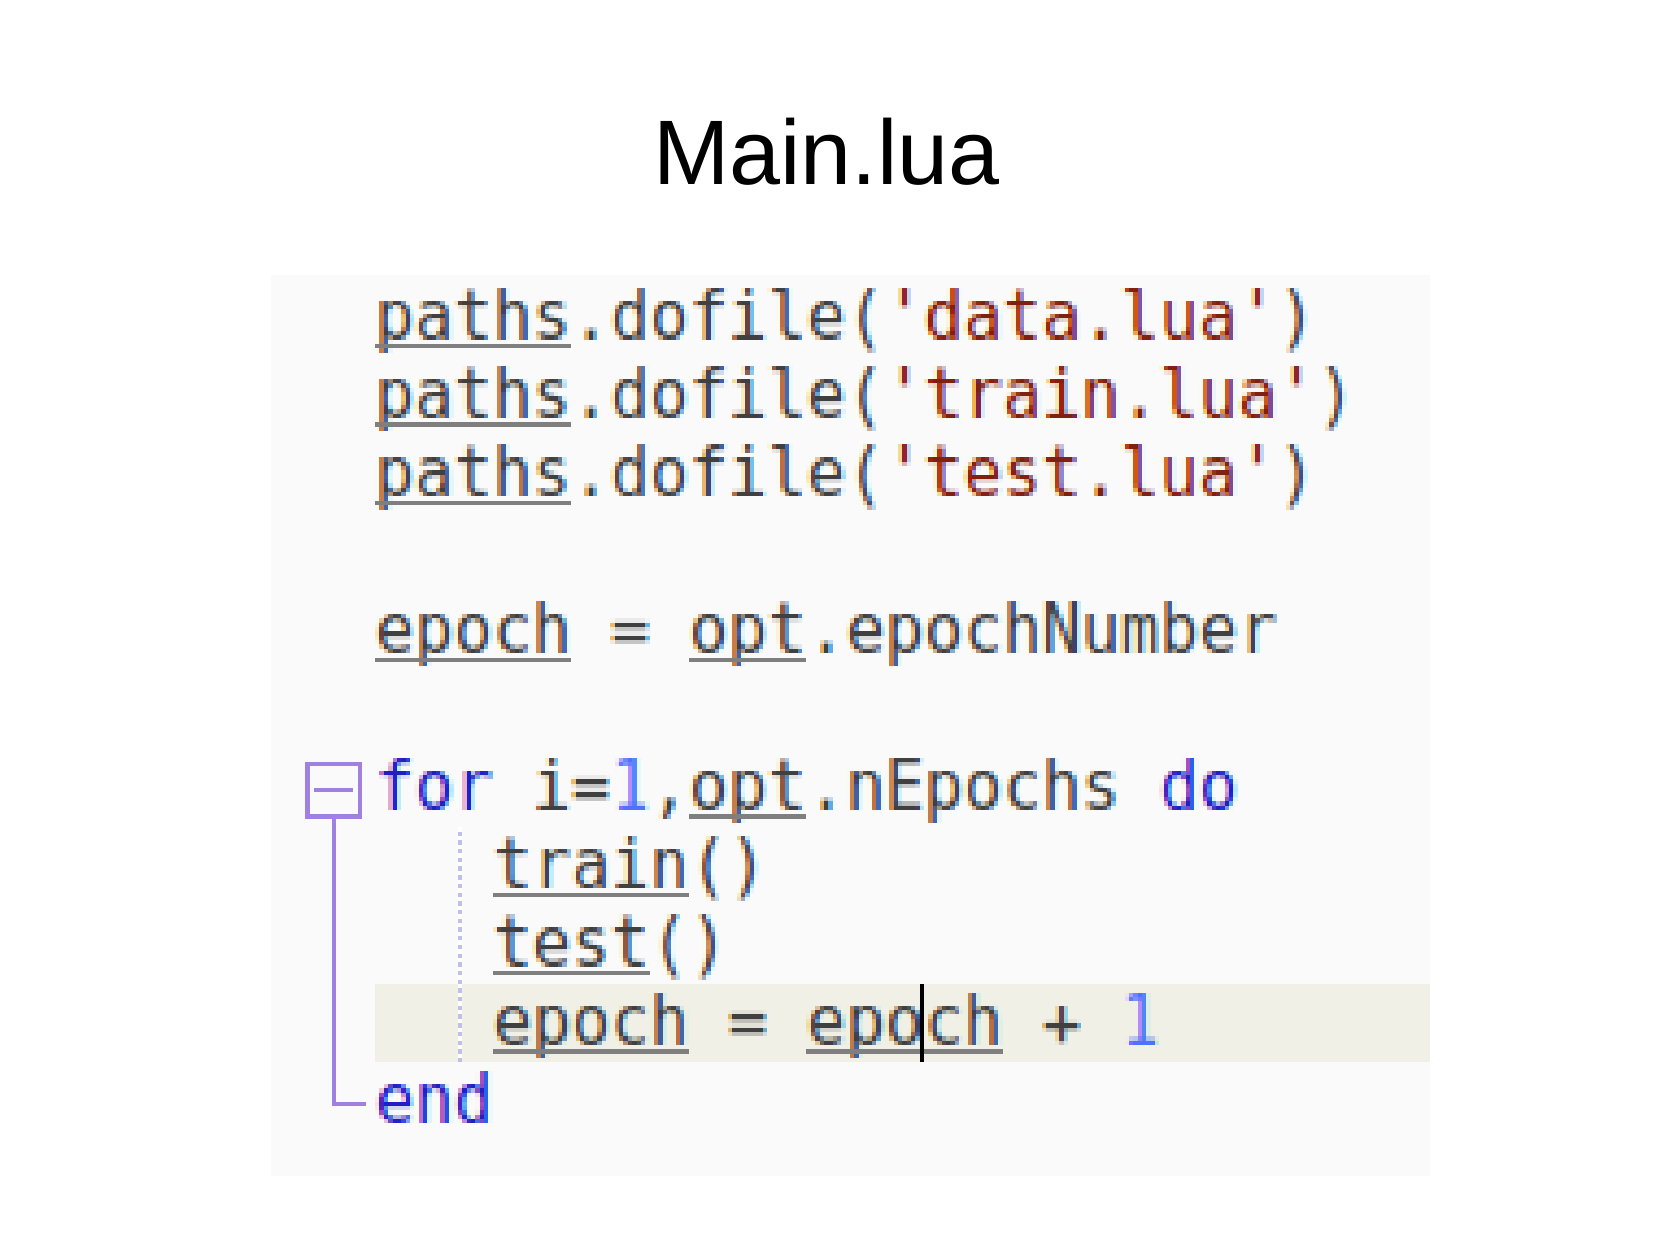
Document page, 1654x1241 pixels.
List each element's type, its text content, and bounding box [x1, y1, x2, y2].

picture [271, 275, 1430, 1176]
title Main.lua [82, 49, 1571, 257]
